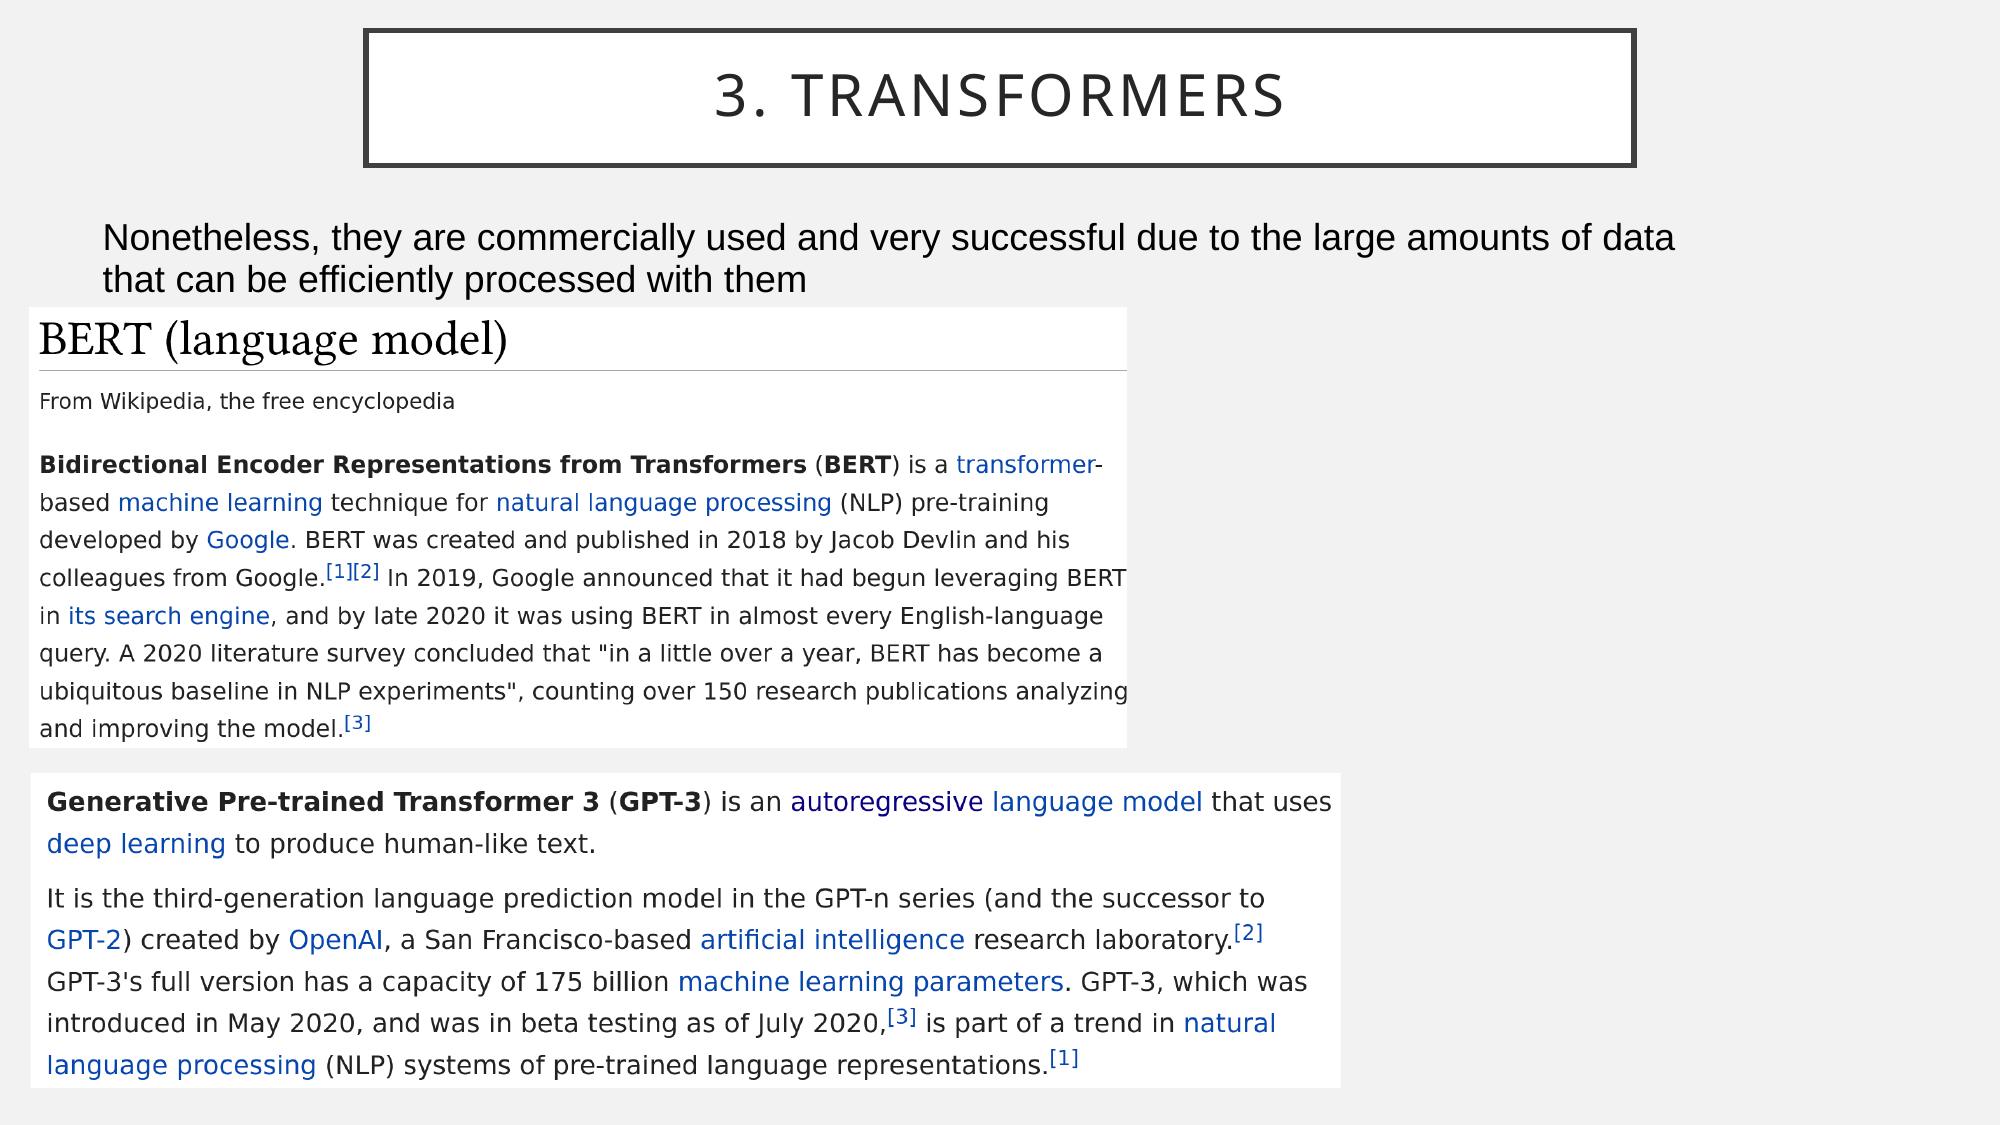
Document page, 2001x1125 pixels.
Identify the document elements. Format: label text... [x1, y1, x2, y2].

text_box Nonetheless, they are commercially used and very successful due to the large amounts of data that can be efficiently processed with them [87, 208, 1691, 308]
picture [29, 307, 1127, 748]
title 3. Transformers [366, 30, 1634, 166]
picture [30, 773, 1341, 1088]
